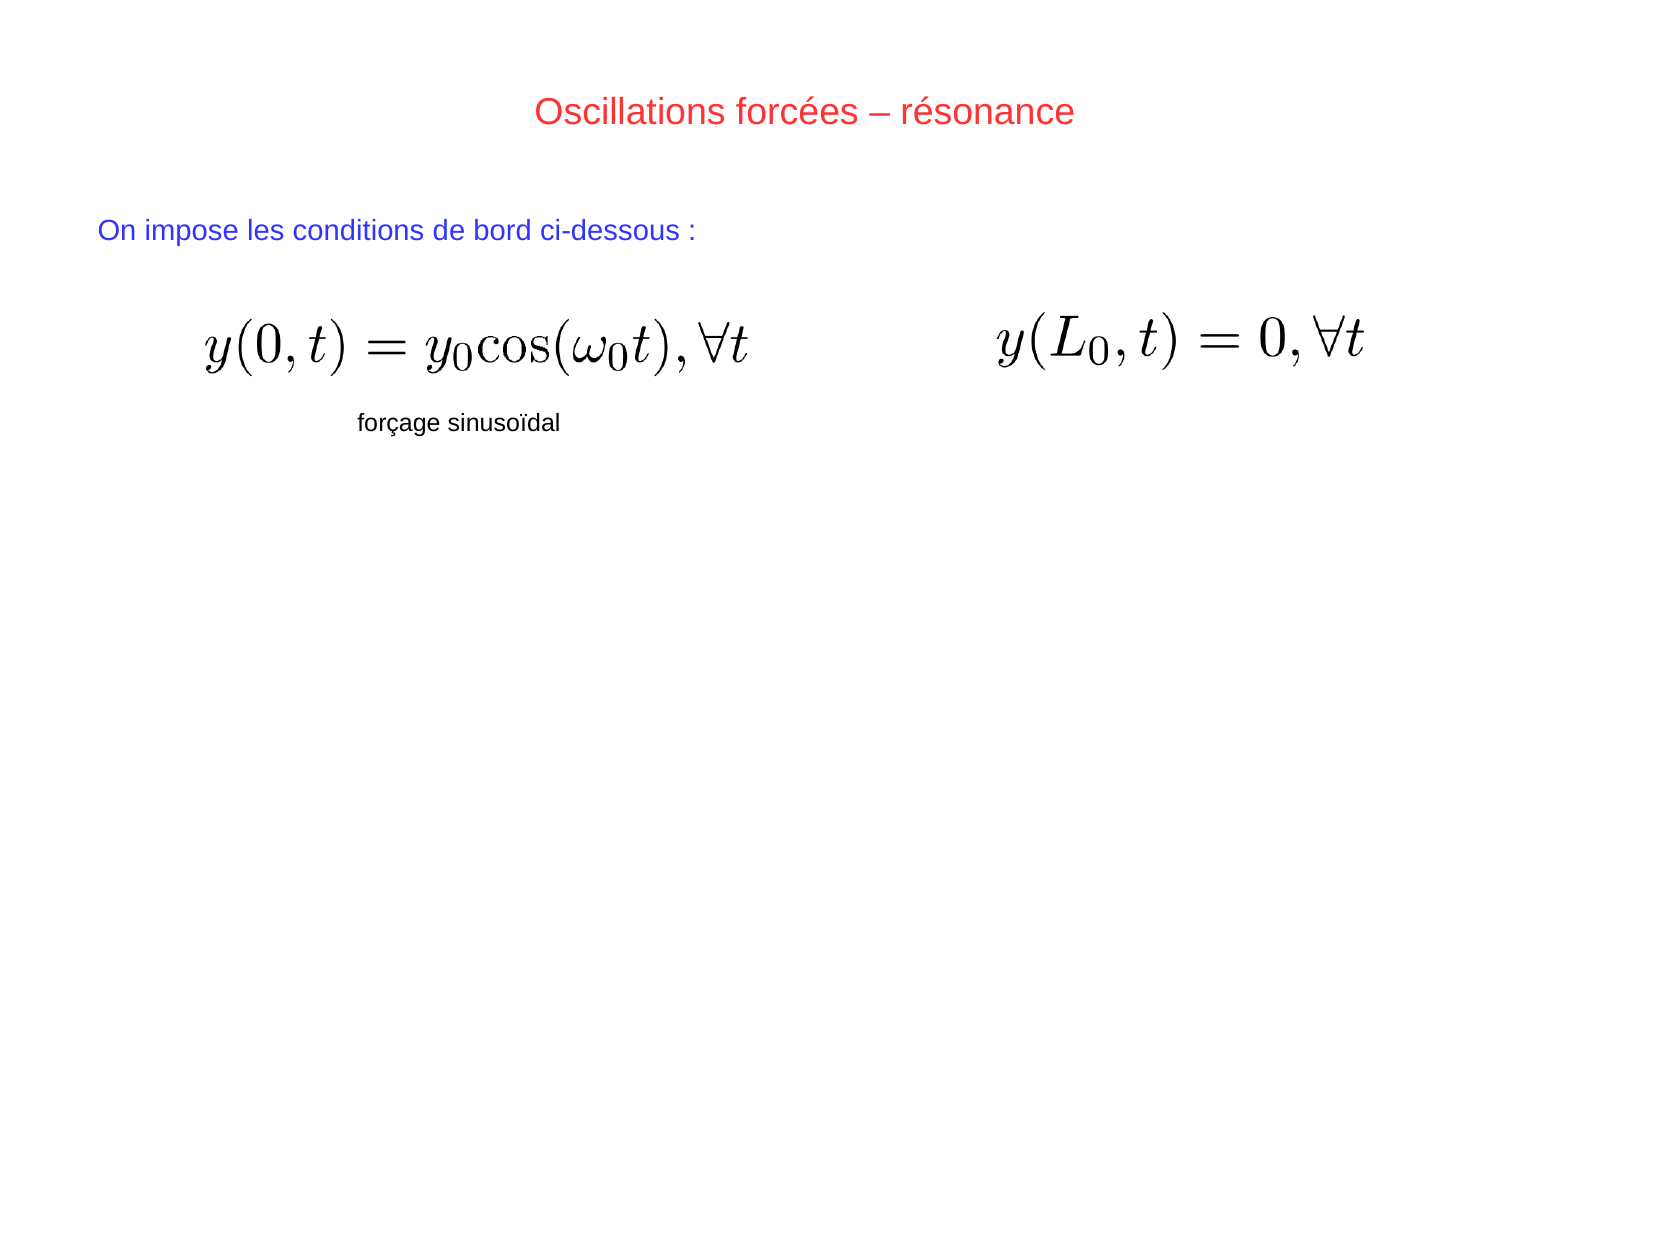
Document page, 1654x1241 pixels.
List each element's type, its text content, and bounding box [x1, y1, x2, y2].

picture [177, 302, 768, 390]
text_box forçage sinusoïdal [342, 401, 591, 449]
picture [968, 289, 1400, 389]
text_box On impose les conditions de bord ci-dessous : [82, 206, 863, 255]
text_box Oscillations forcées – résonance [519, 82, 1134, 142]
